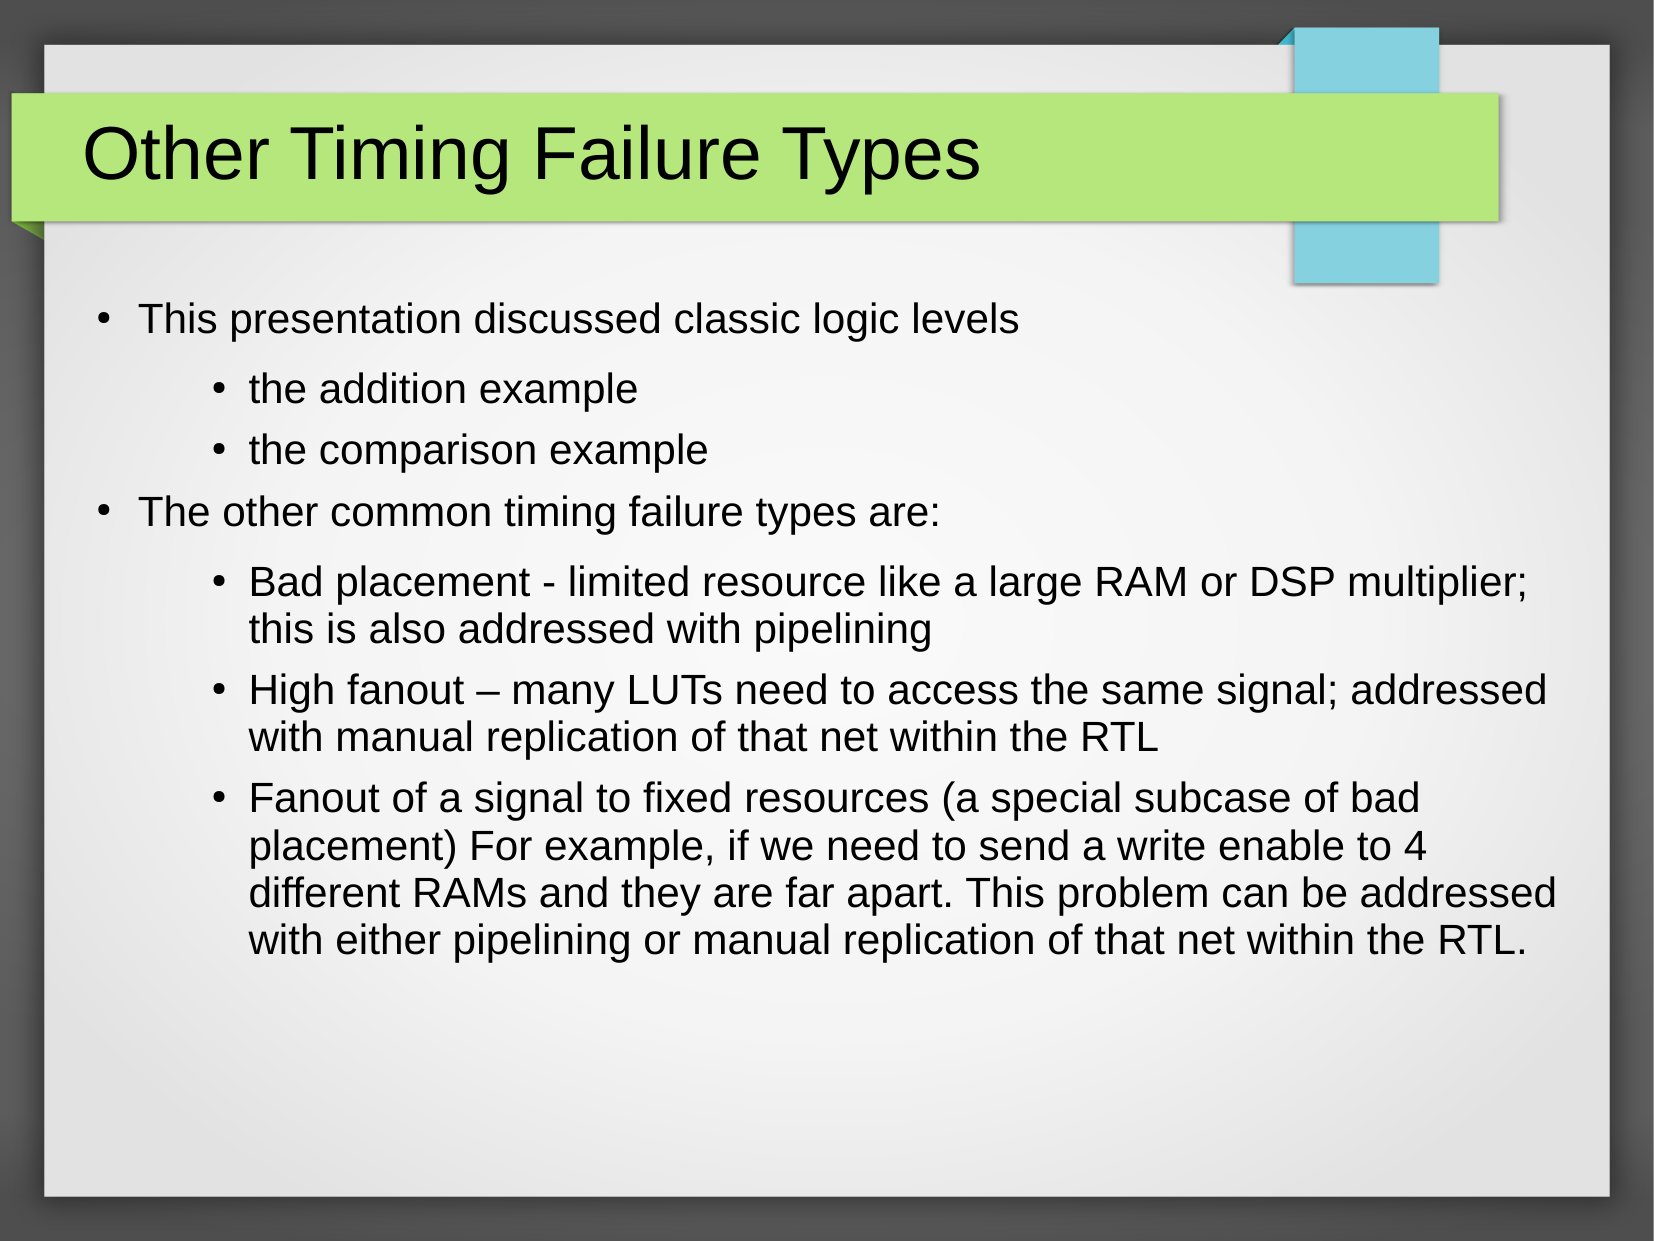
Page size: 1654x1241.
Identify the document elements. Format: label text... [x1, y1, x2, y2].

list This presentation discussed classic logic levels the addition example the comparison example The other common timing failure types are: Bad placement - limited resource like a large RAM or DSP multiplier; this is also addressed with pipelining High fanout – many LUTs need to access the same signal; addressed with manual replication of that net within the RTL Fanout of a signal to fixed resources (a special subcase of bad placement) For example, if we need to send a write enable to 4 different RAMs and they are far apart. This problem can be addressed with either pipelining or manual replication of that net within the RTL. [82, 295, 1571, 1015]
picture [0, 0, 1654, 1241]
title Other Timing Failure Types [82, 94, 1264, 213]
